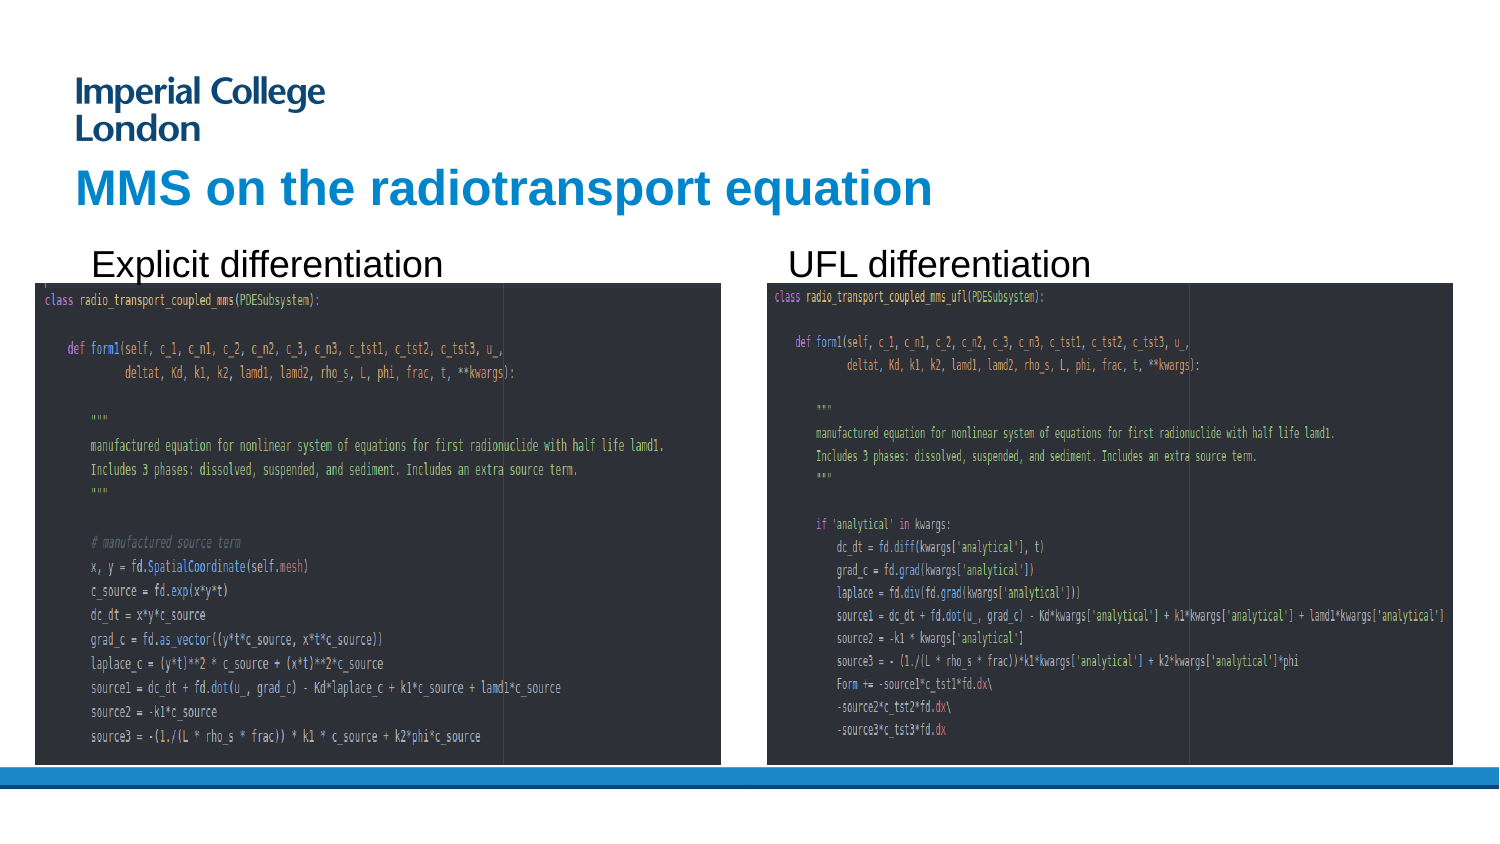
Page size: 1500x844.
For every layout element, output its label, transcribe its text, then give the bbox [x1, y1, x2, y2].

text_box Explicit differentiation [76, 236, 459, 294]
picture [0, 0, 1499, 844]
text_box UFL differentiation [773, 236, 1107, 294]
title MMS on the radiotransport equation [75, 150, 1425, 213]
